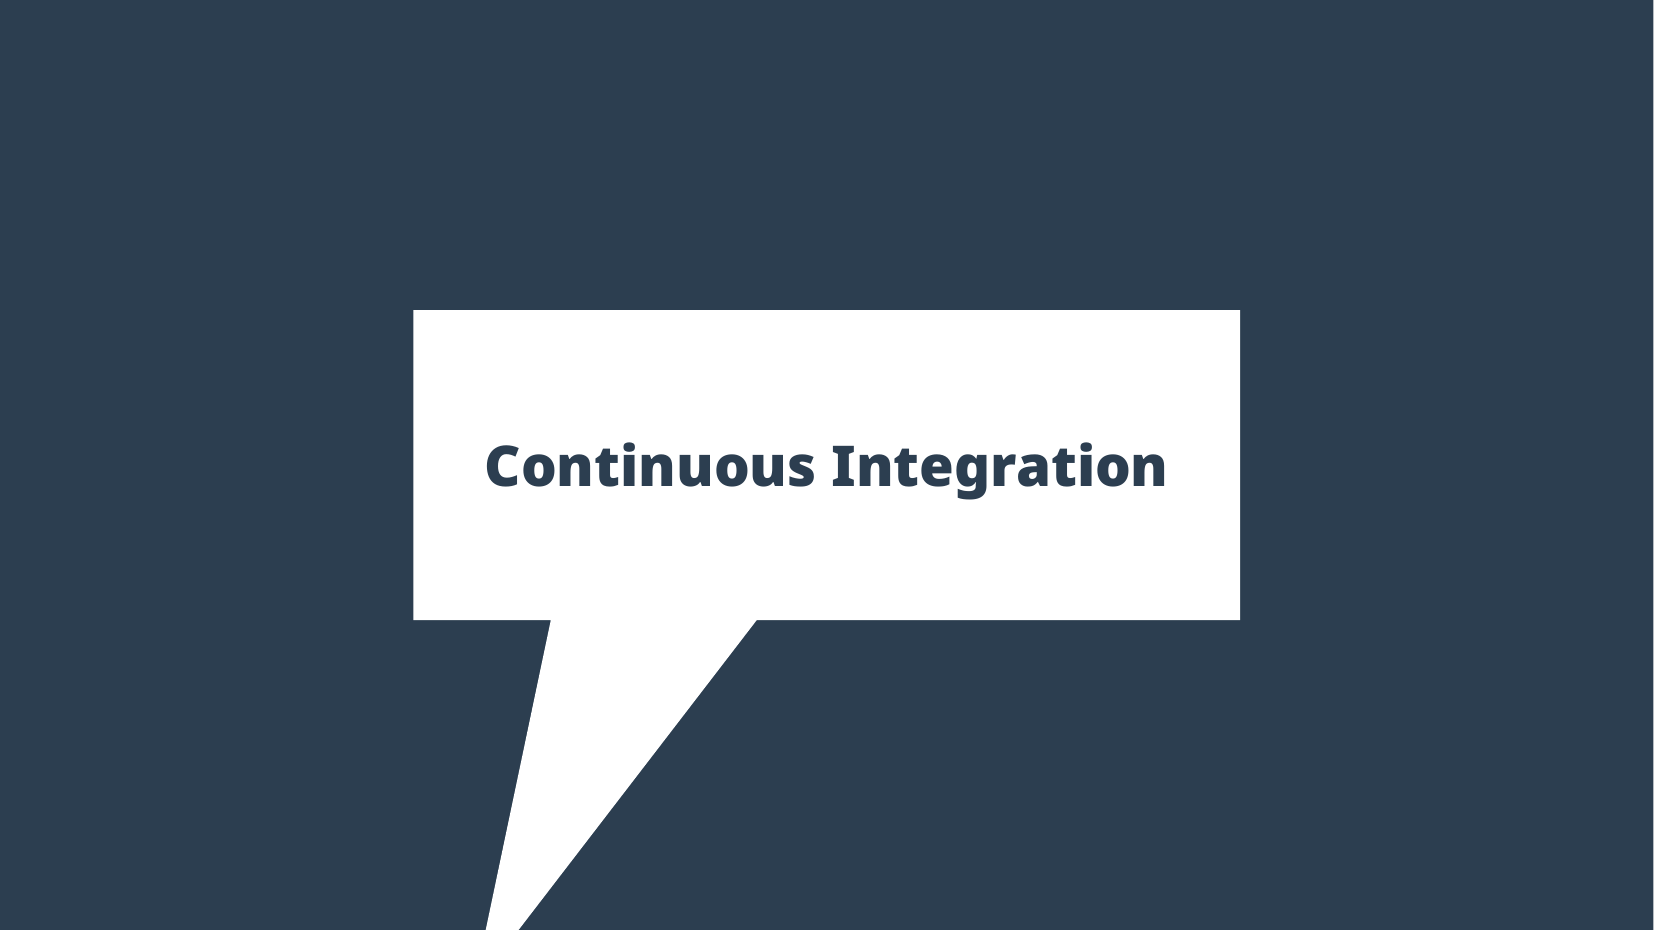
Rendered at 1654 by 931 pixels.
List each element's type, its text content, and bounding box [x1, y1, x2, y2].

title Continuous Integration [442, 332, 1211, 598]
